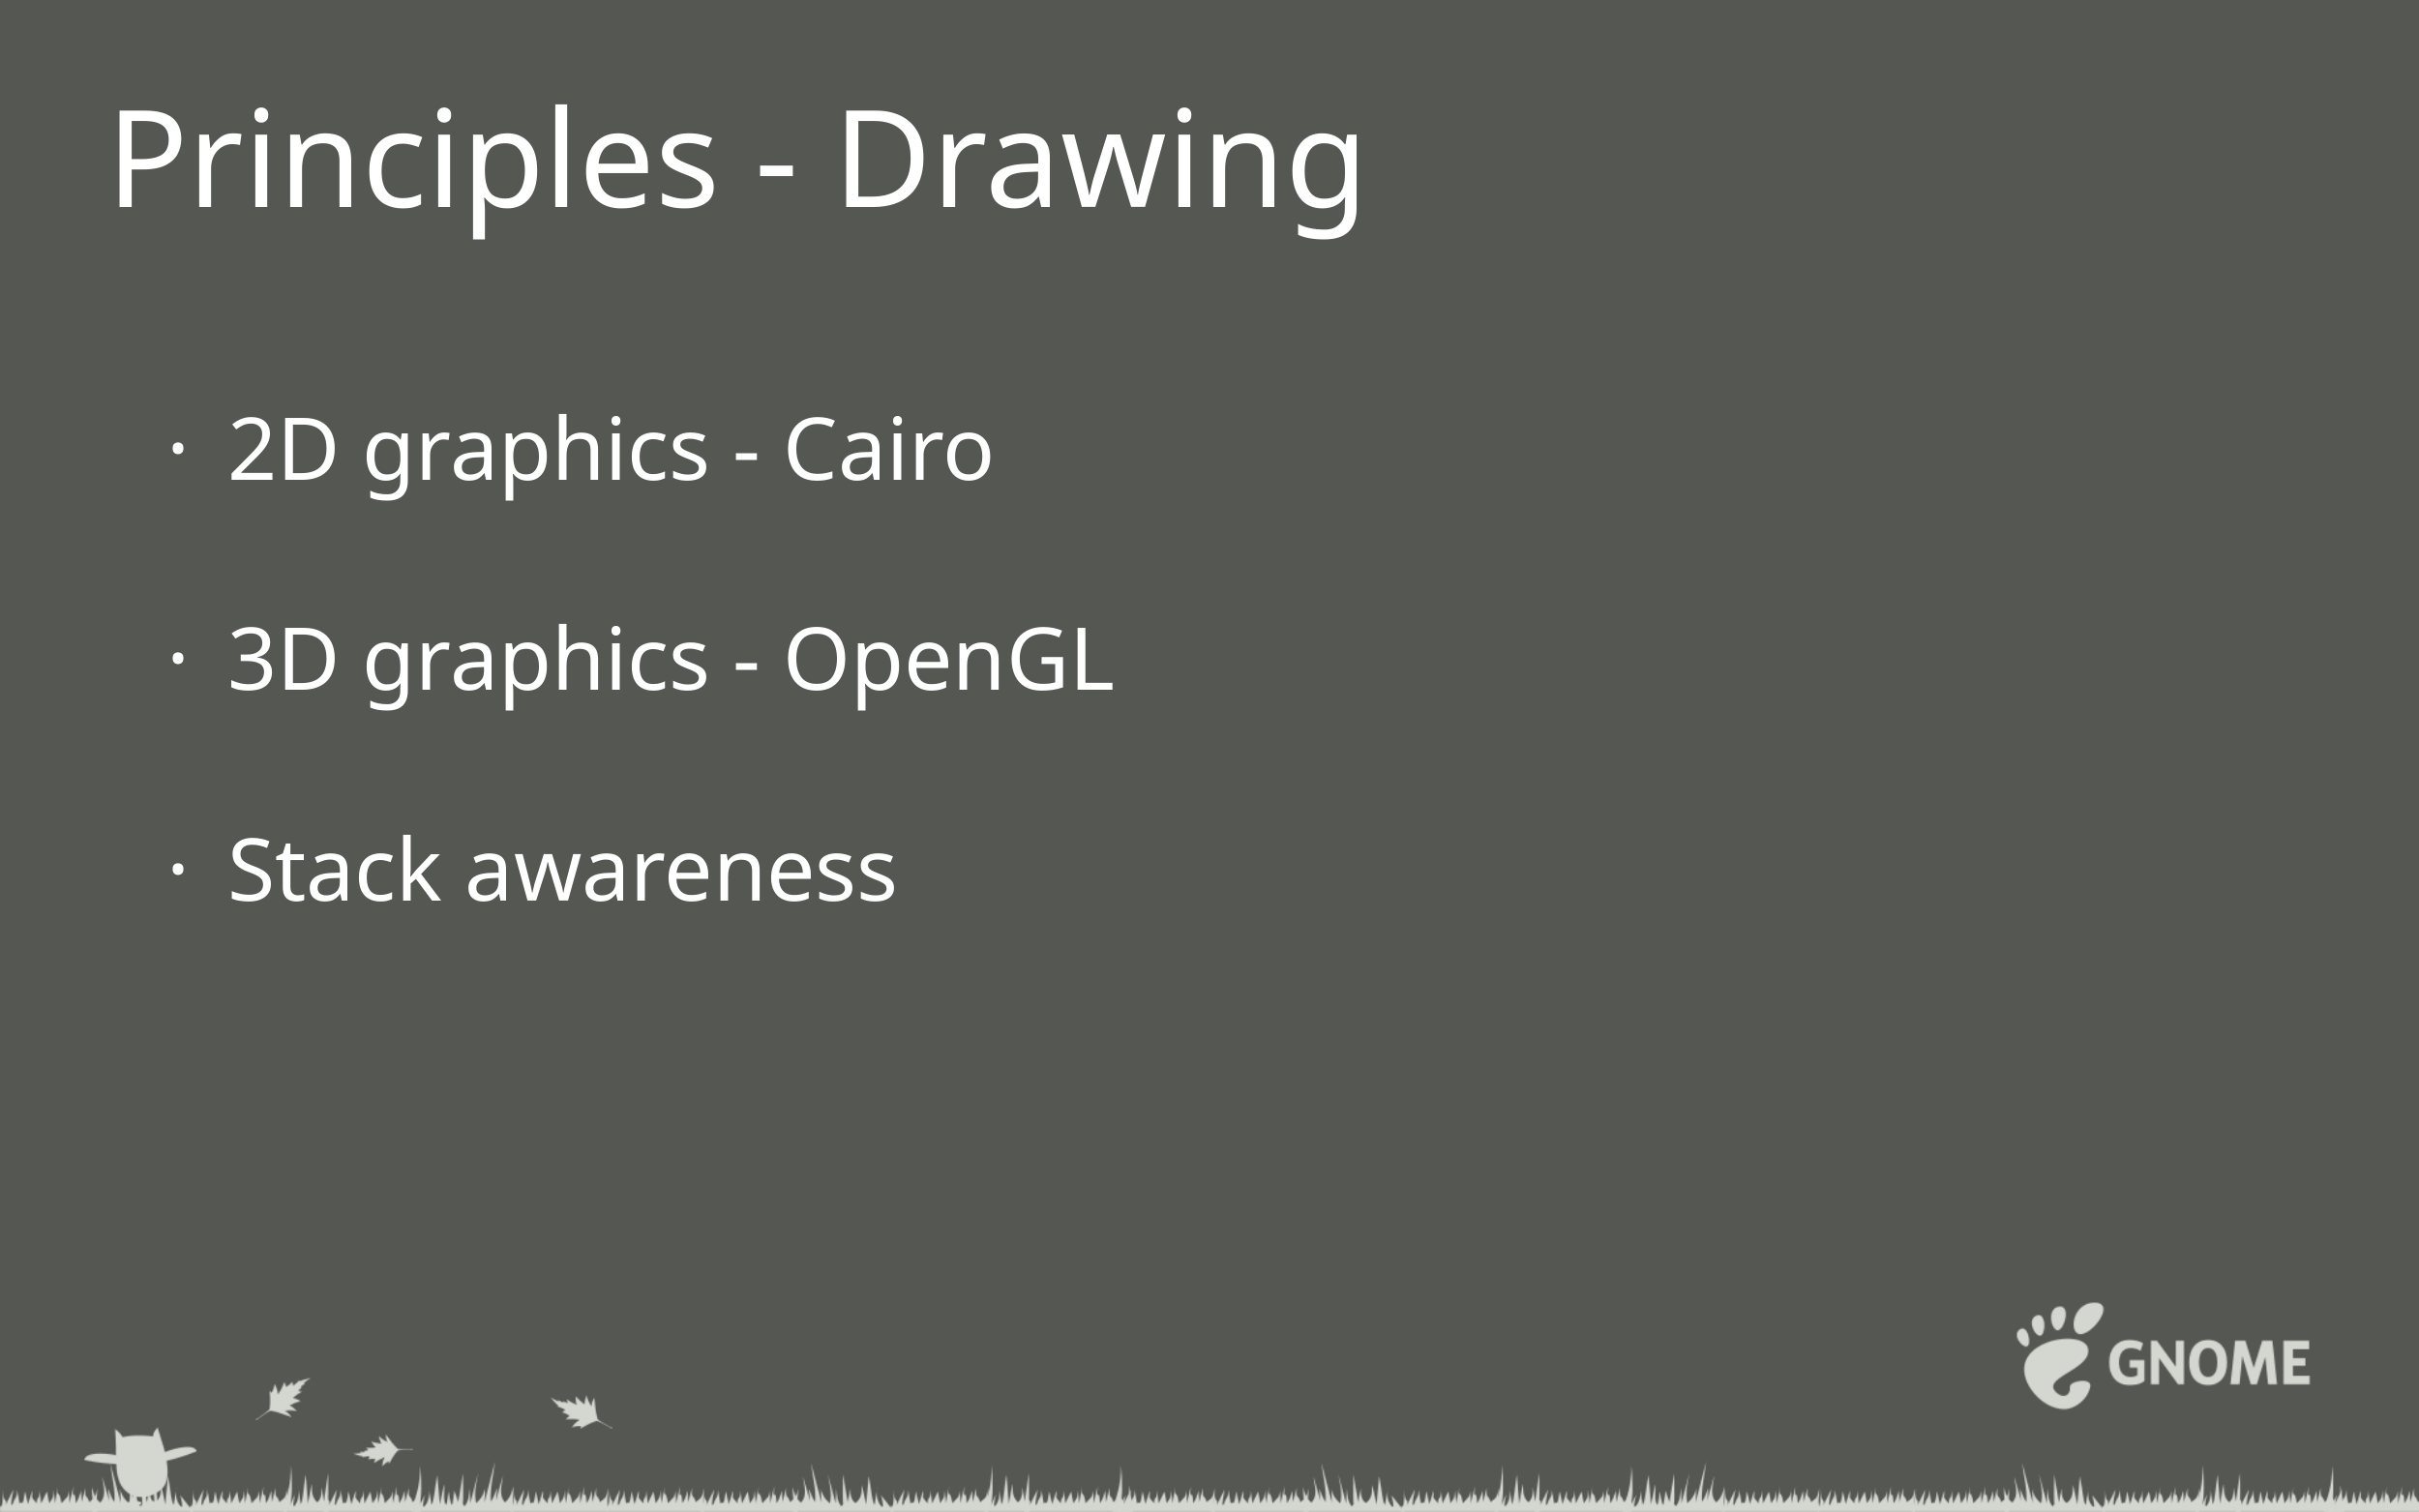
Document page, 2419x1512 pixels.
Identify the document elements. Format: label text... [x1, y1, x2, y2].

picture [0, 0, 2419, 1512]
list 2D graphics - Cairo 3D graphics - OpenGL Stack awareness [82, 316, 2337, 1226]
title Principles - Drawing [82, 48, 2337, 217]
